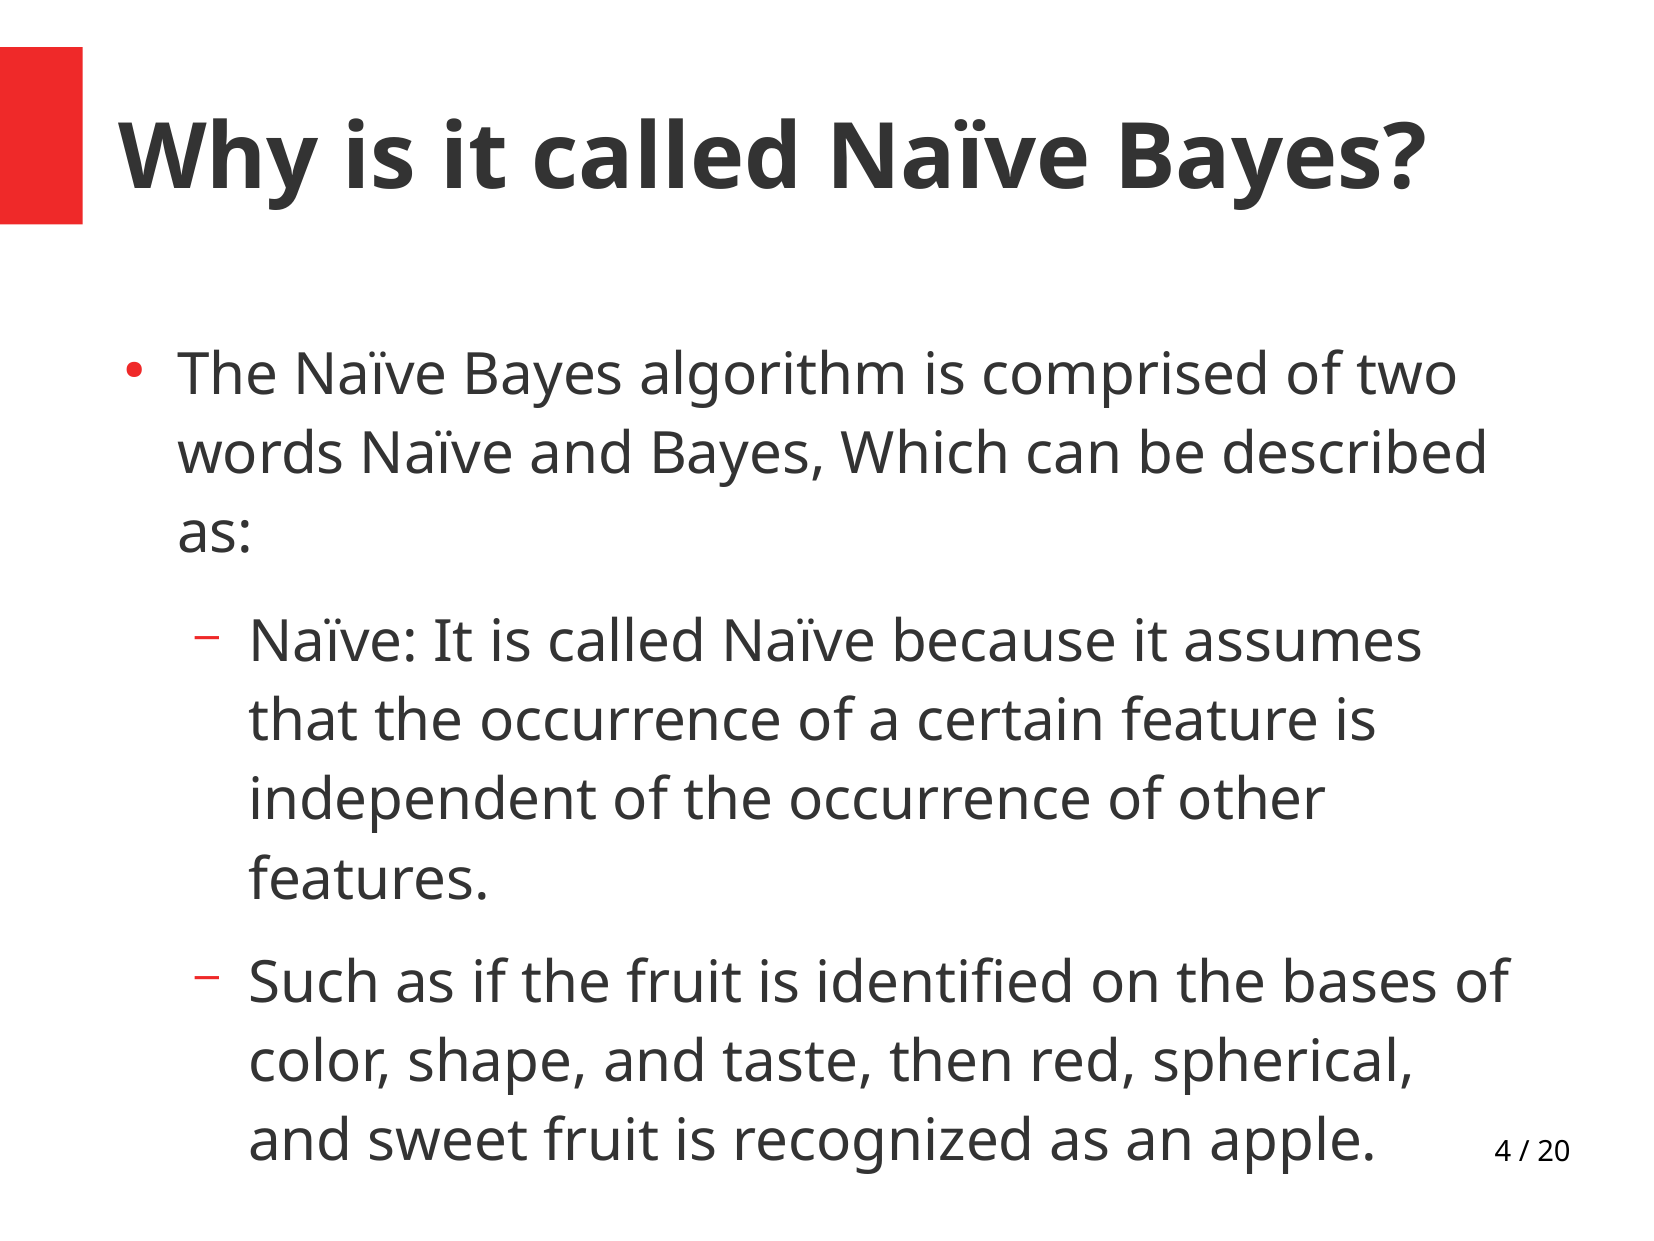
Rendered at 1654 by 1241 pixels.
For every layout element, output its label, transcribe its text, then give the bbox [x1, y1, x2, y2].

list The Naïve Bayes algorithm is comprised of two words Naïve and Bayes, Which can be described as: Naïve: It is called Naïve because it assumes that the occurrence of a certain feature is independent of the occurrence of other features. Such as if the fruit is identified on the bases of color, shape, and taste, then red, spherical, and sweet fruit is recognized as an apple. [106, 331, 1524, 1052]
title Why is it called Naïve Bayes? [118, 49, 1571, 257]
